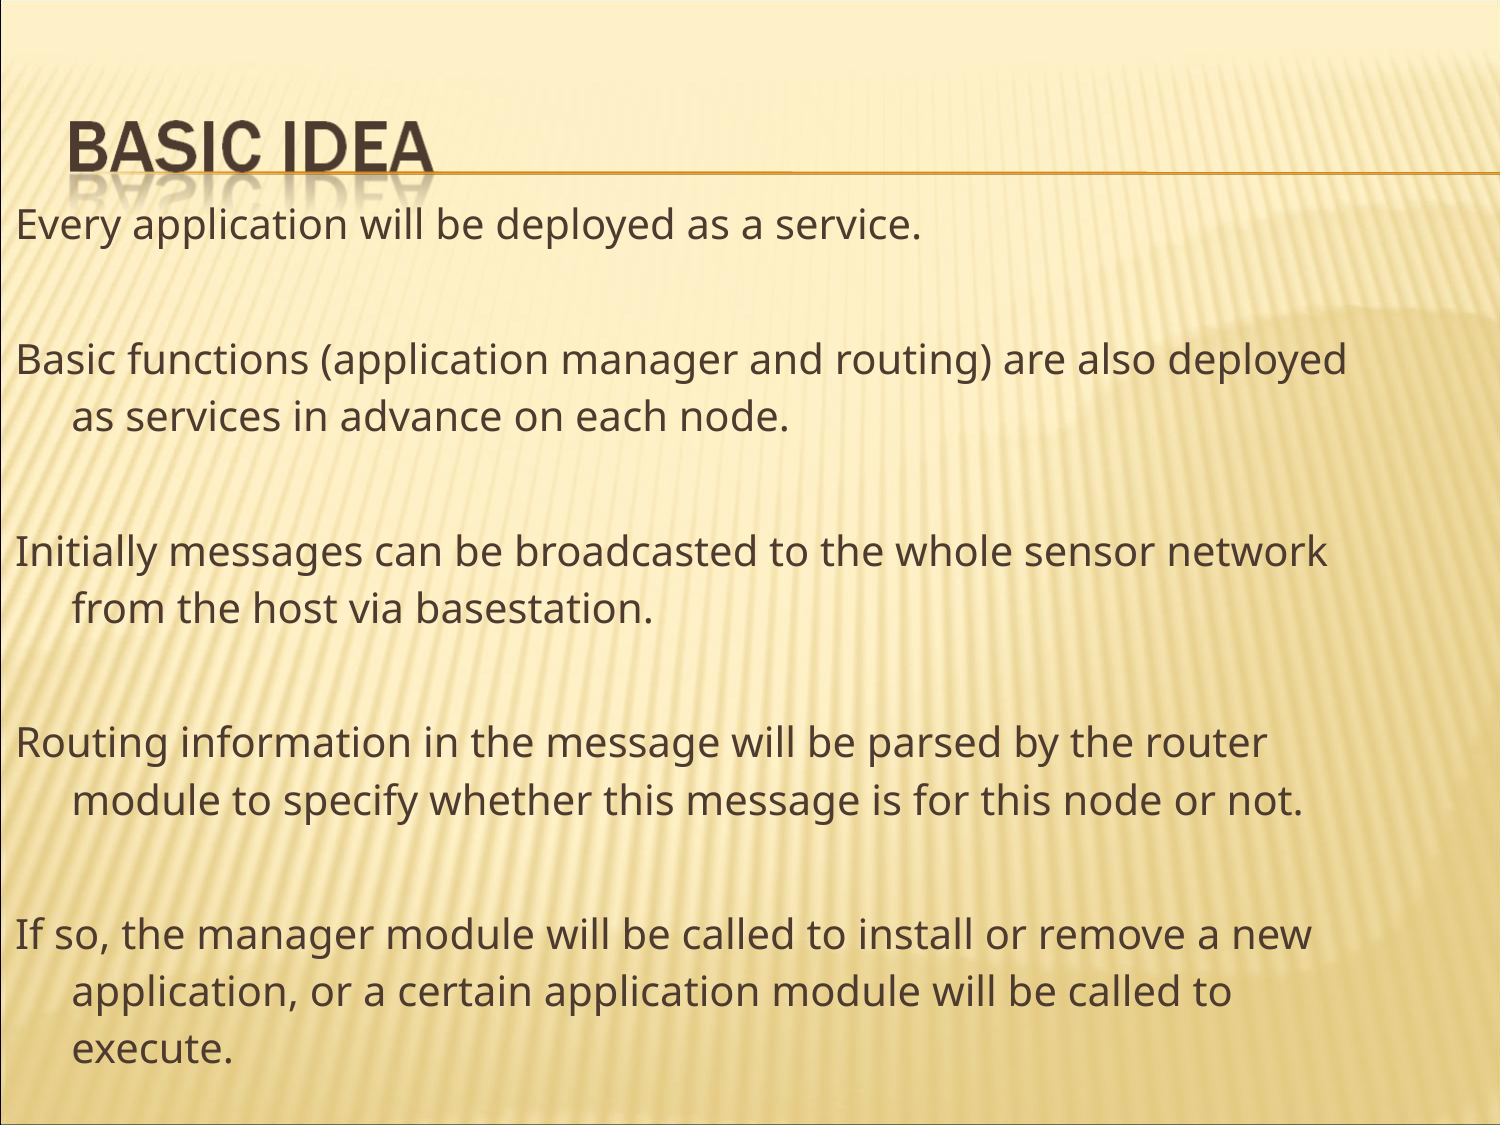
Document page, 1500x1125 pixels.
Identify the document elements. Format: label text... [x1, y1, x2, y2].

picture [0, 0, 1500, 1125]
text_box [16, 73, 1477, 264]
list Every application will be deployed as a service. Basic functions (application manager and routing) are also deployed as services in advance on each node. Initially messages can be broadcasted to the whole sensor network from the host via basestation. Routing information in the message will be parsed by the router module to specify whether this message is for this node or not. If so, the manager module will be called to install or remove a new application, or a certain application module will be called to execute. If not, the message will be broadcasted to the other nodes and the number of hop in the message will be decremented by step one. After execution, each node will send its data to the host in a similar way. And the host will collect all the data from the sensor network. [0, 187, 1402, 1125]
